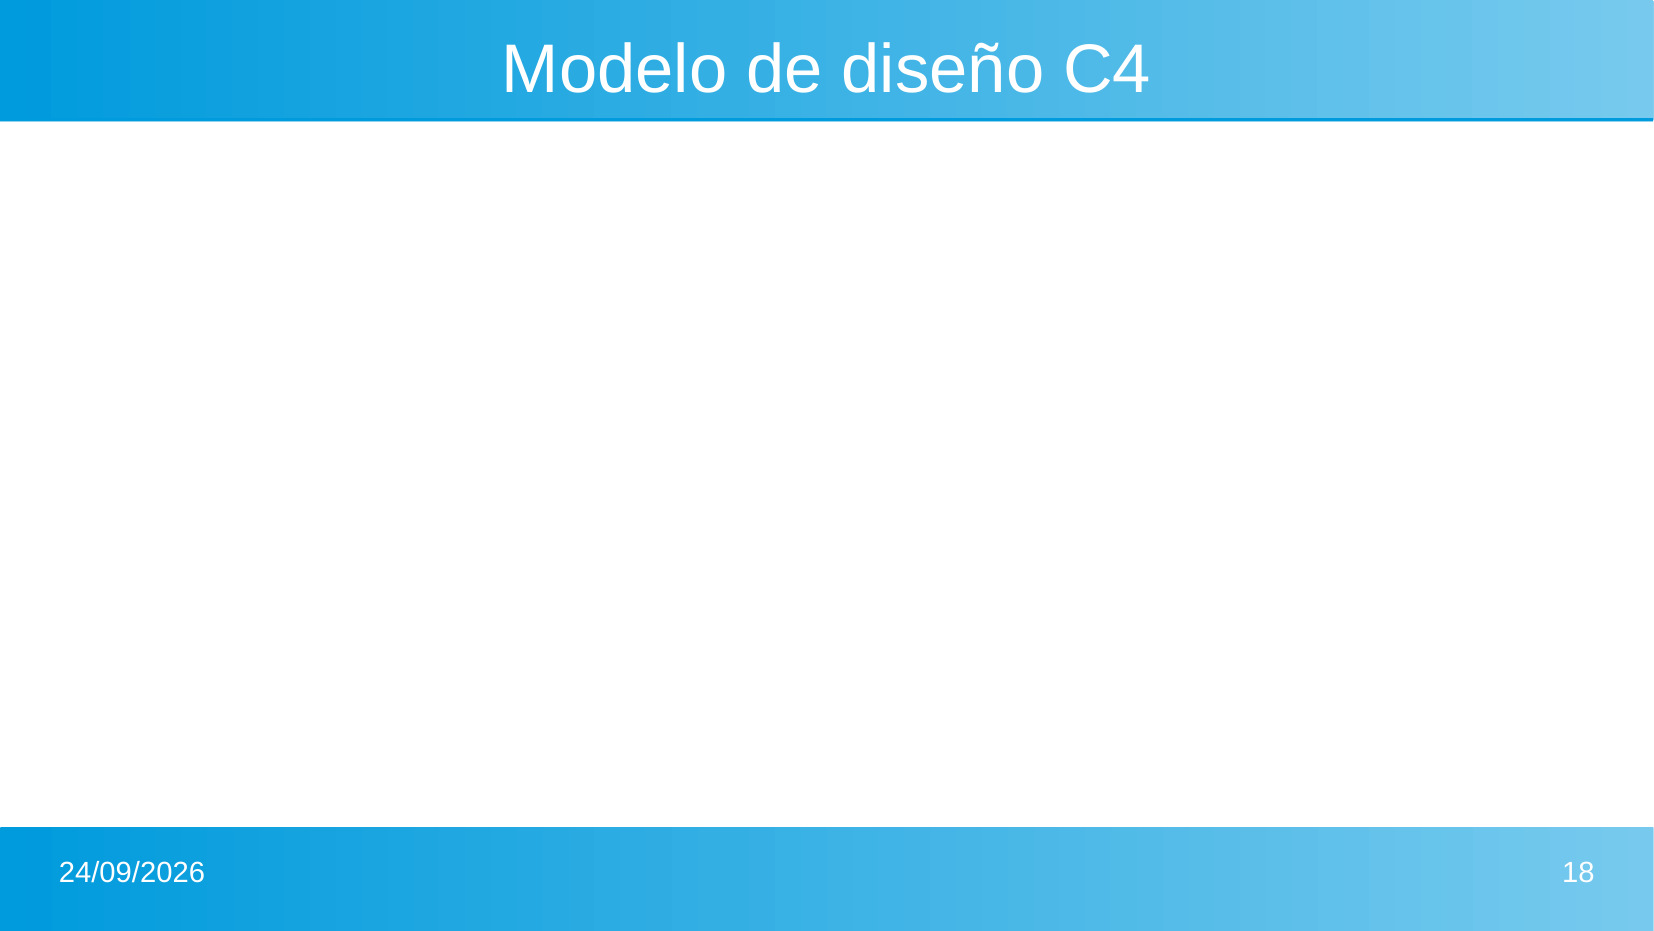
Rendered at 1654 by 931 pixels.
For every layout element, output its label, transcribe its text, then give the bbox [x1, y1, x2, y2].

title Modelo de diseño C4 [59, 29, 1595, 108]
